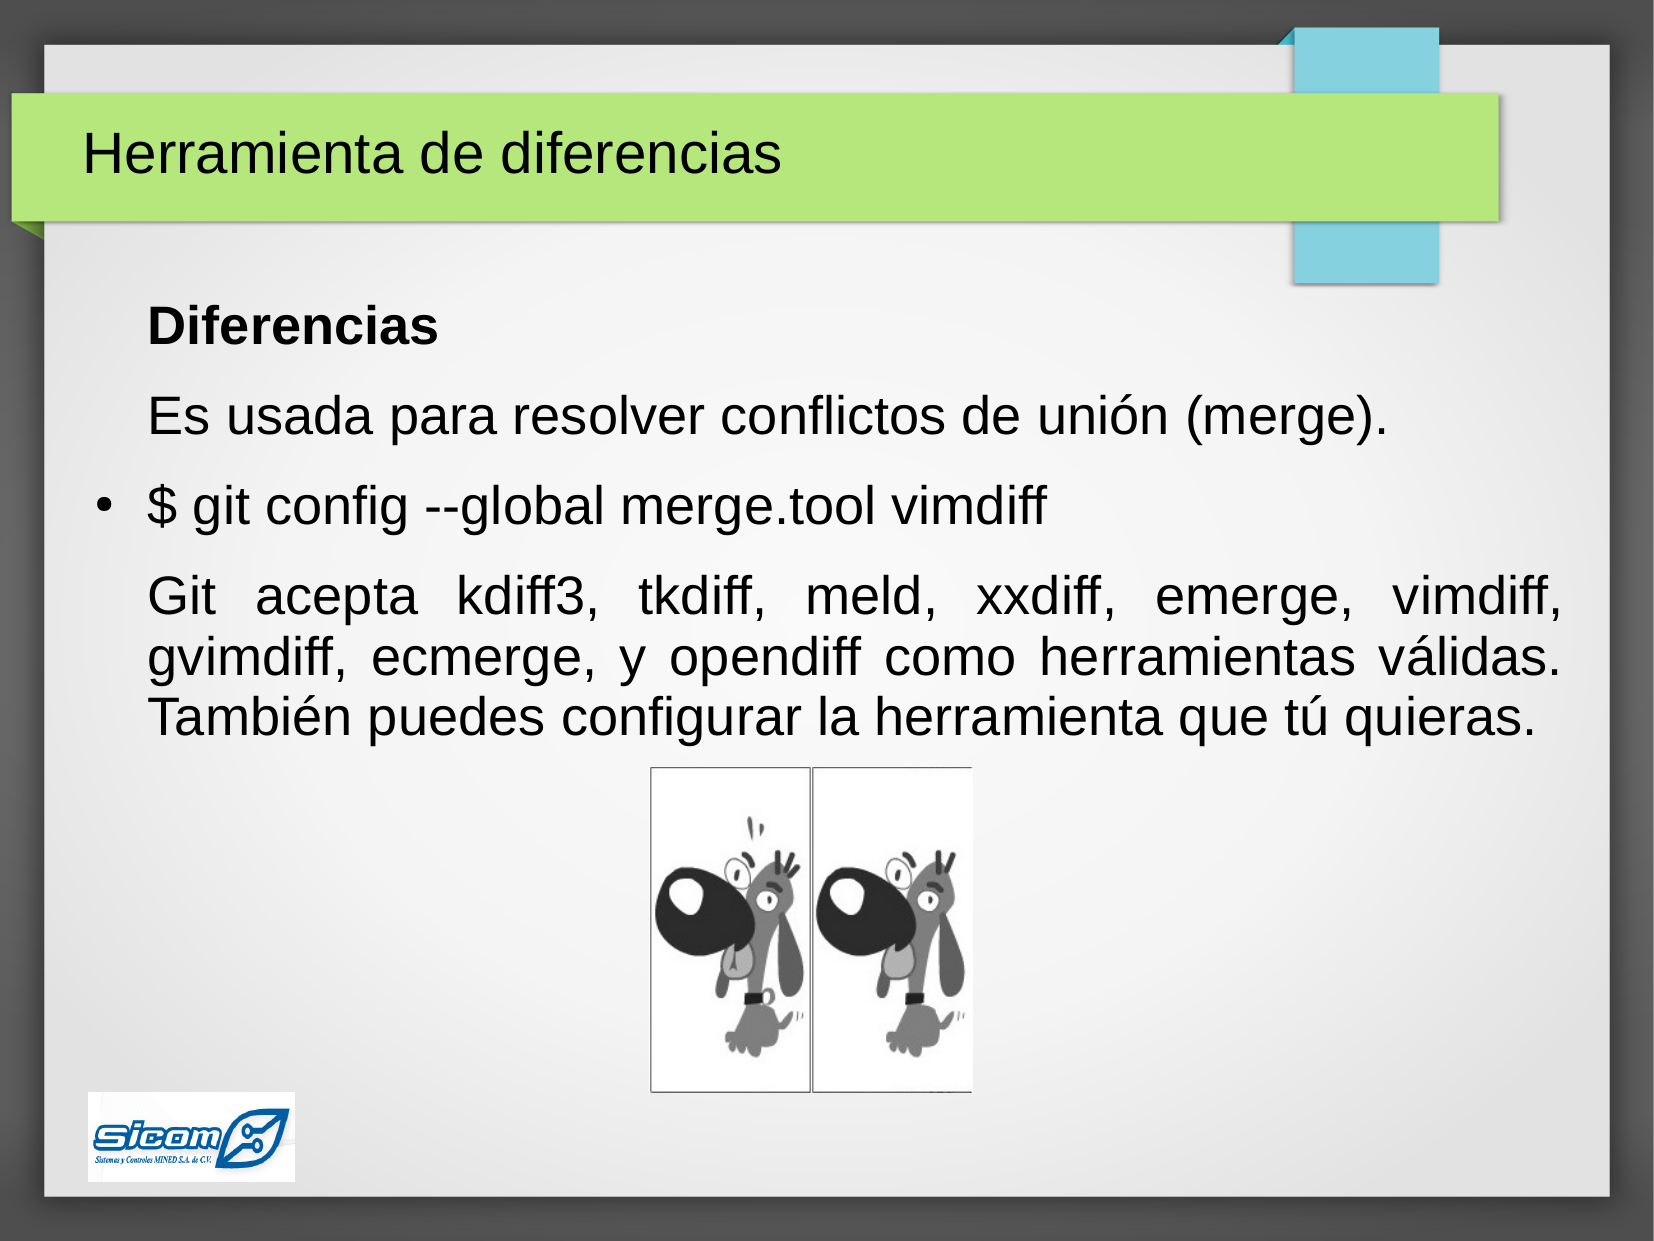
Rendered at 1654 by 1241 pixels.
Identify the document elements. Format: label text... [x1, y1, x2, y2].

picture [0, 0, 1654, 1241]
title Herramienta de diferencias [82, 94, 1264, 213]
list Diferencias Es usada para resolver conflictos de unión (merge). $ git config --global merge.tool vimdiff Git acepta kdiff3, tkdiff, meld, xxdiff, emerge, vimdiff, gvimdiff, ecmerge, y opendiff como herramientas válidas. También puedes configurar la herramienta que tú quieras. [76, 295, 1565, 1015]
